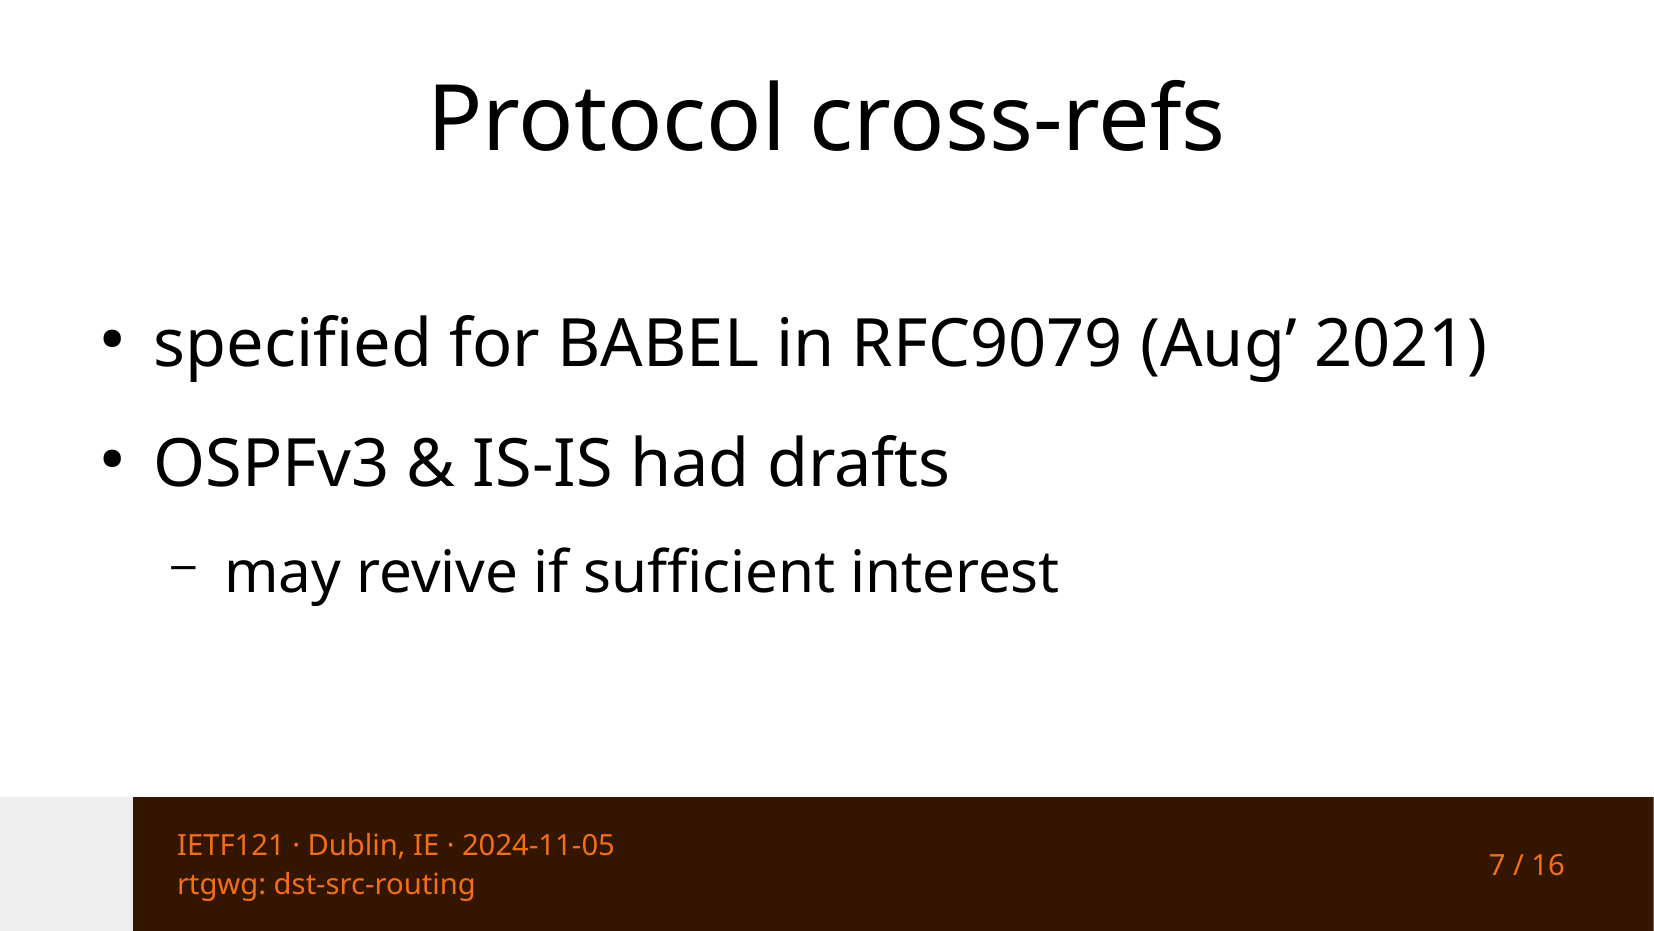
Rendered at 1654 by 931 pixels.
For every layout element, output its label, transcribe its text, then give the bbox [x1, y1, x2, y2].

title Protocol cross-refs [82, 37, 1571, 193]
list specified for BABEL in RFC9079 (Aug’ 2021) OSPFv3 & IS-IS had drafts may revive if sufficient interest [82, 295, 1571, 768]
